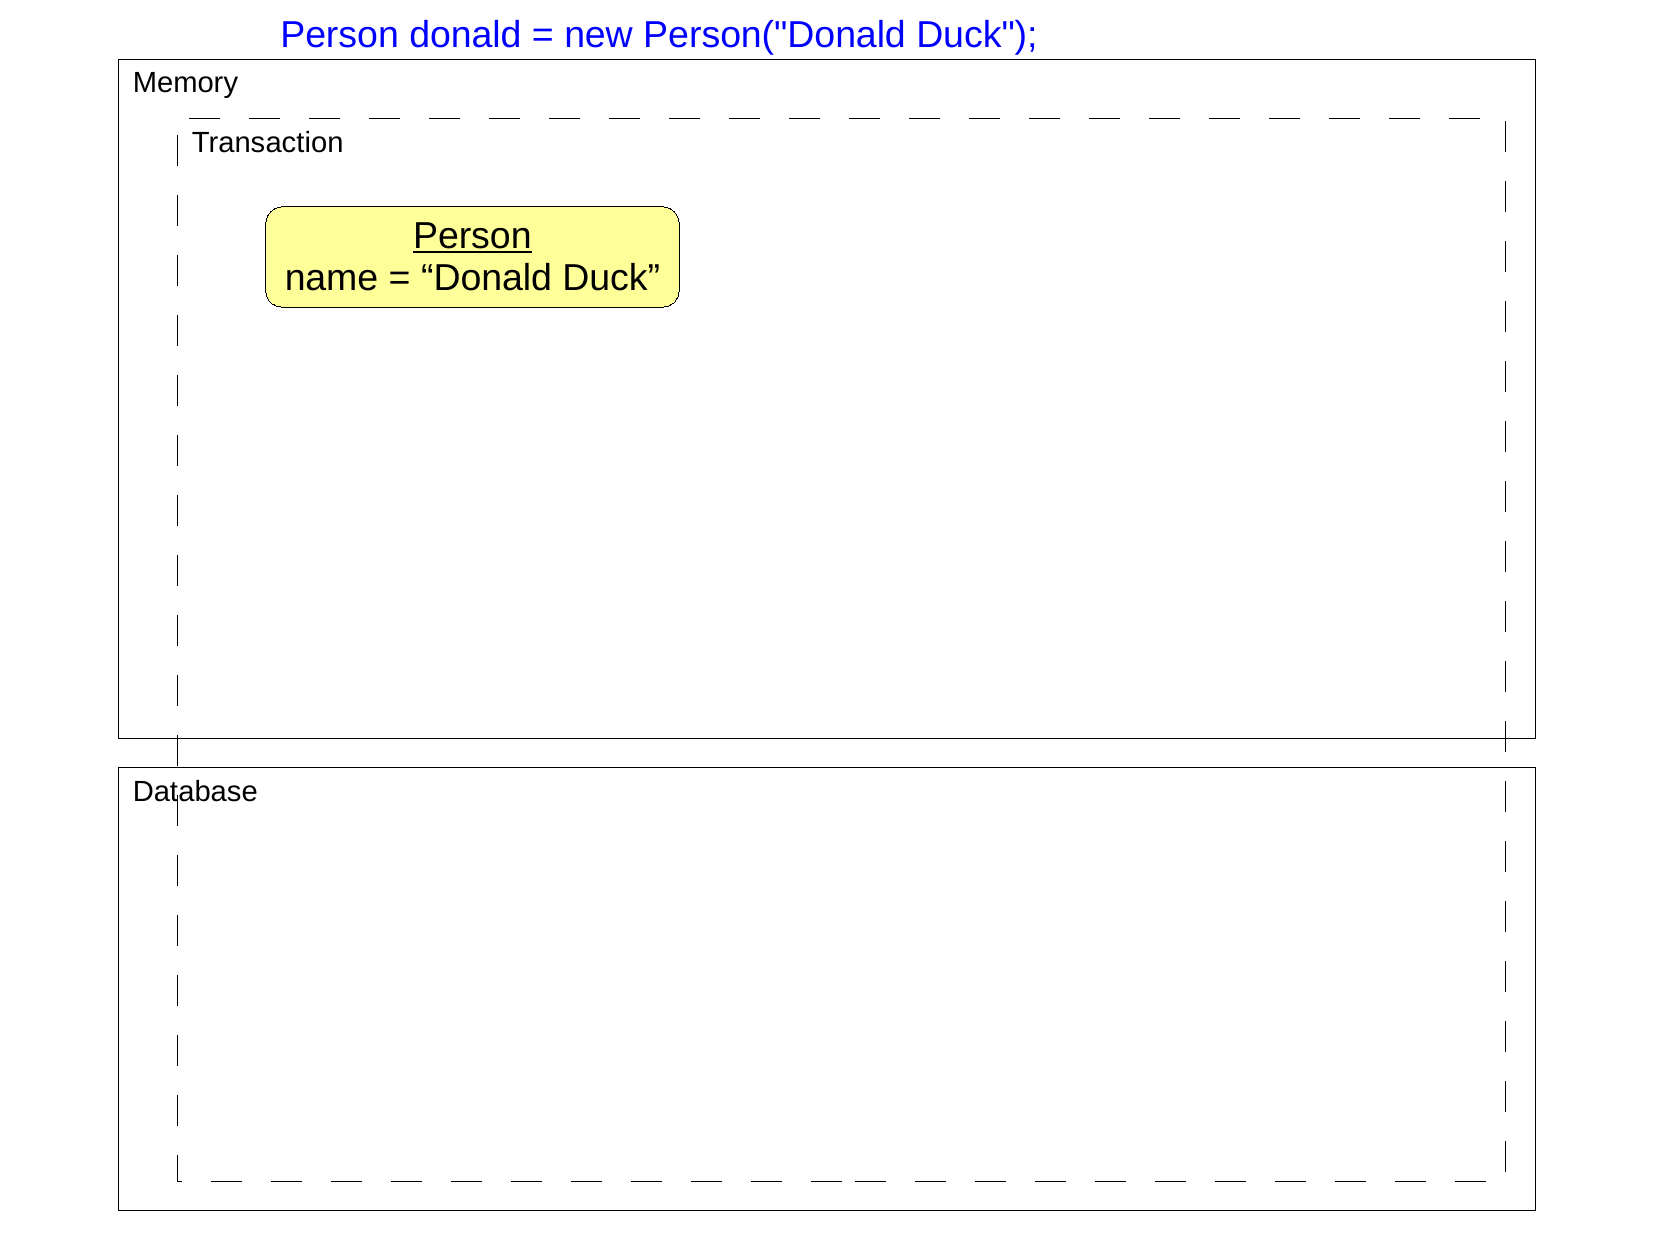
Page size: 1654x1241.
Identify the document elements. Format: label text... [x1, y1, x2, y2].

text_box Database [118, 767, 1536, 1211]
text_box Transaction [177, 118, 1506, 1182]
text_box Person name = “Donald Duck” [265, 206, 680, 308]
text_box Person donald = new Person("Donald Duck"); [265, 6, 1536, 63]
text_box Memory [118, 59, 1536, 739]
